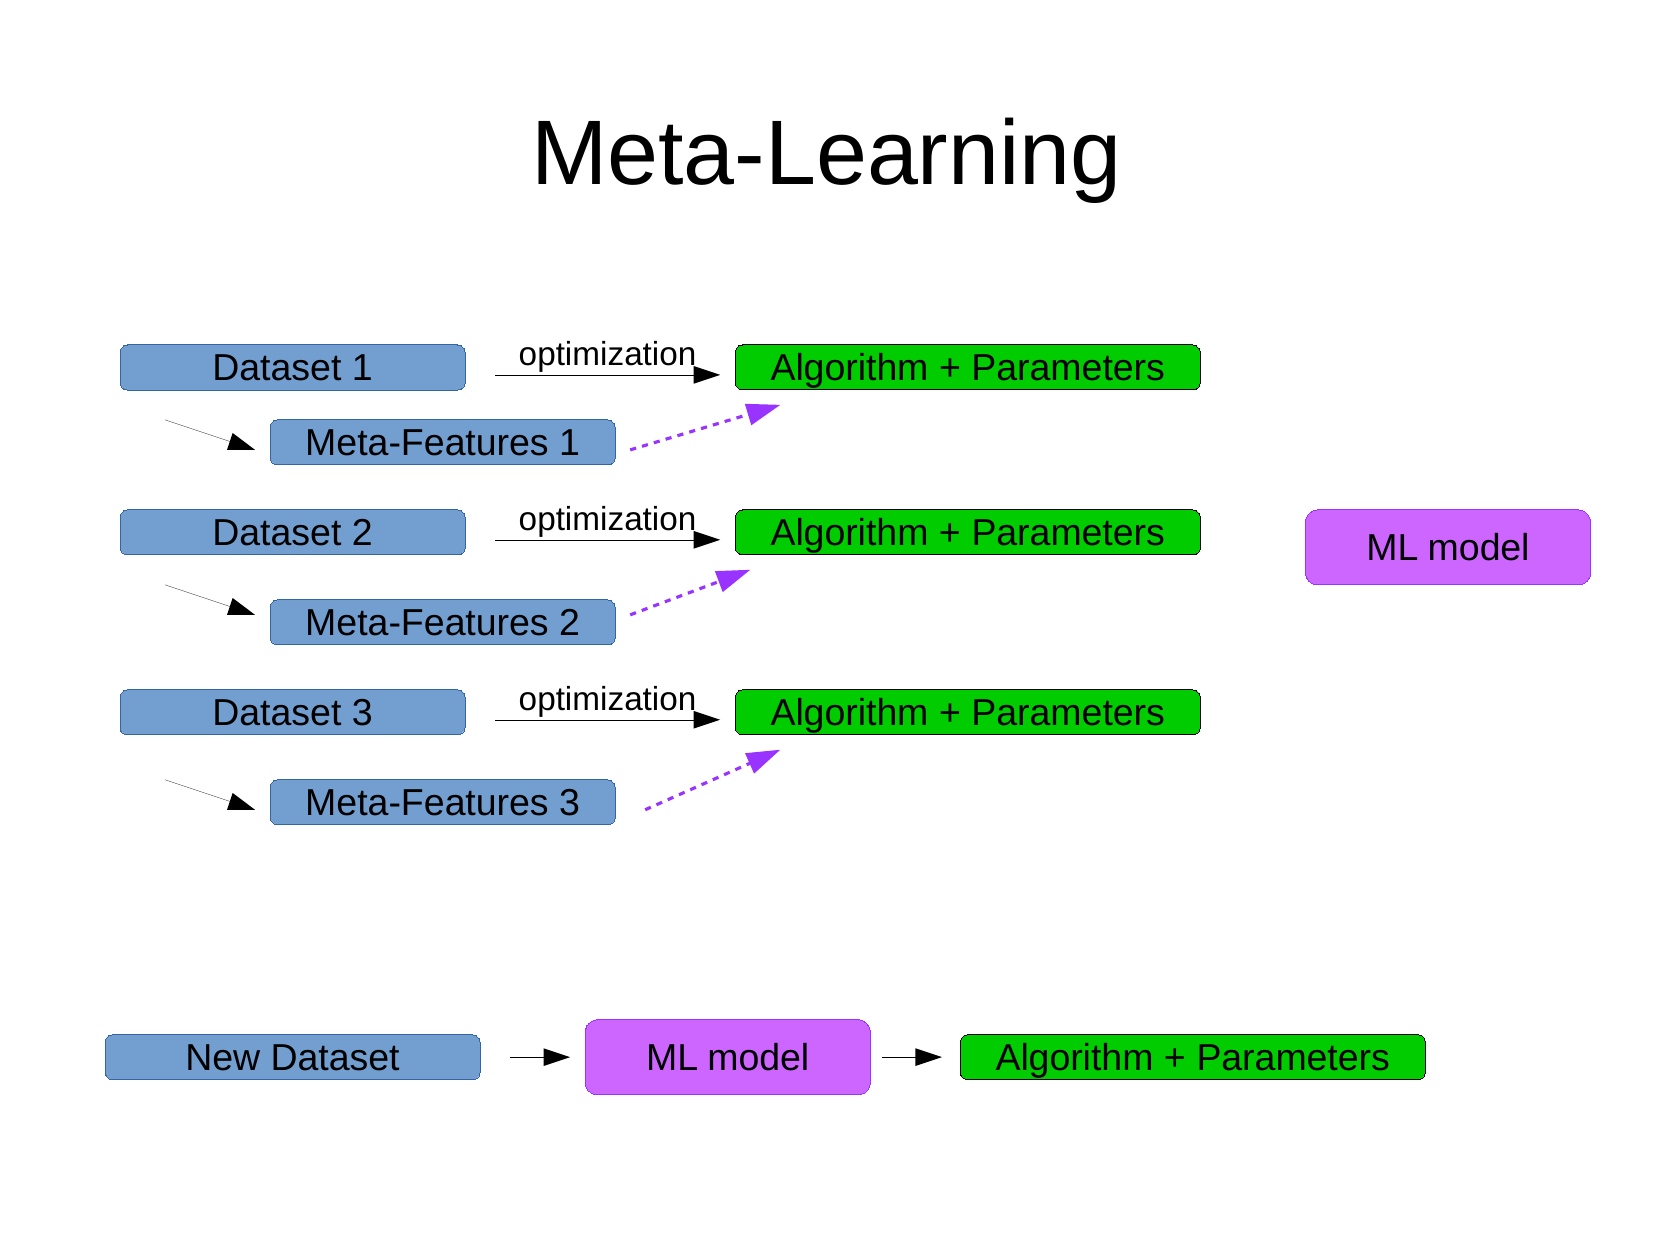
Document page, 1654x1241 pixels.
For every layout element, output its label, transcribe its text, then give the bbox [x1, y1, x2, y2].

text_box Algorithm + Parameters [735, 689, 1201, 735]
text_box Dataset 2 [120, 509, 466, 555]
text_box ML model [1305, 509, 1591, 585]
text_box ML model [585, 1019, 871, 1095]
text_box Algorithm + Parameters [735, 344, 1201, 390]
text_box Meta-Features 3 [270, 779, 616, 825]
text_box Meta-Features 1 [270, 419, 616, 465]
text_box New Dataset [105, 1034, 481, 1080]
text_box Dataset 1 [120, 344, 466, 391]
text_box Dataset 3 [120, 689, 466, 735]
title Meta-Learning [82, 49, 1571, 257]
text_box Meta-Features 2 [270, 599, 616, 645]
text_box Algorithm + Parameters [960, 1034, 1426, 1080]
text_box Algorithm + Parameters [735, 509, 1201, 555]
